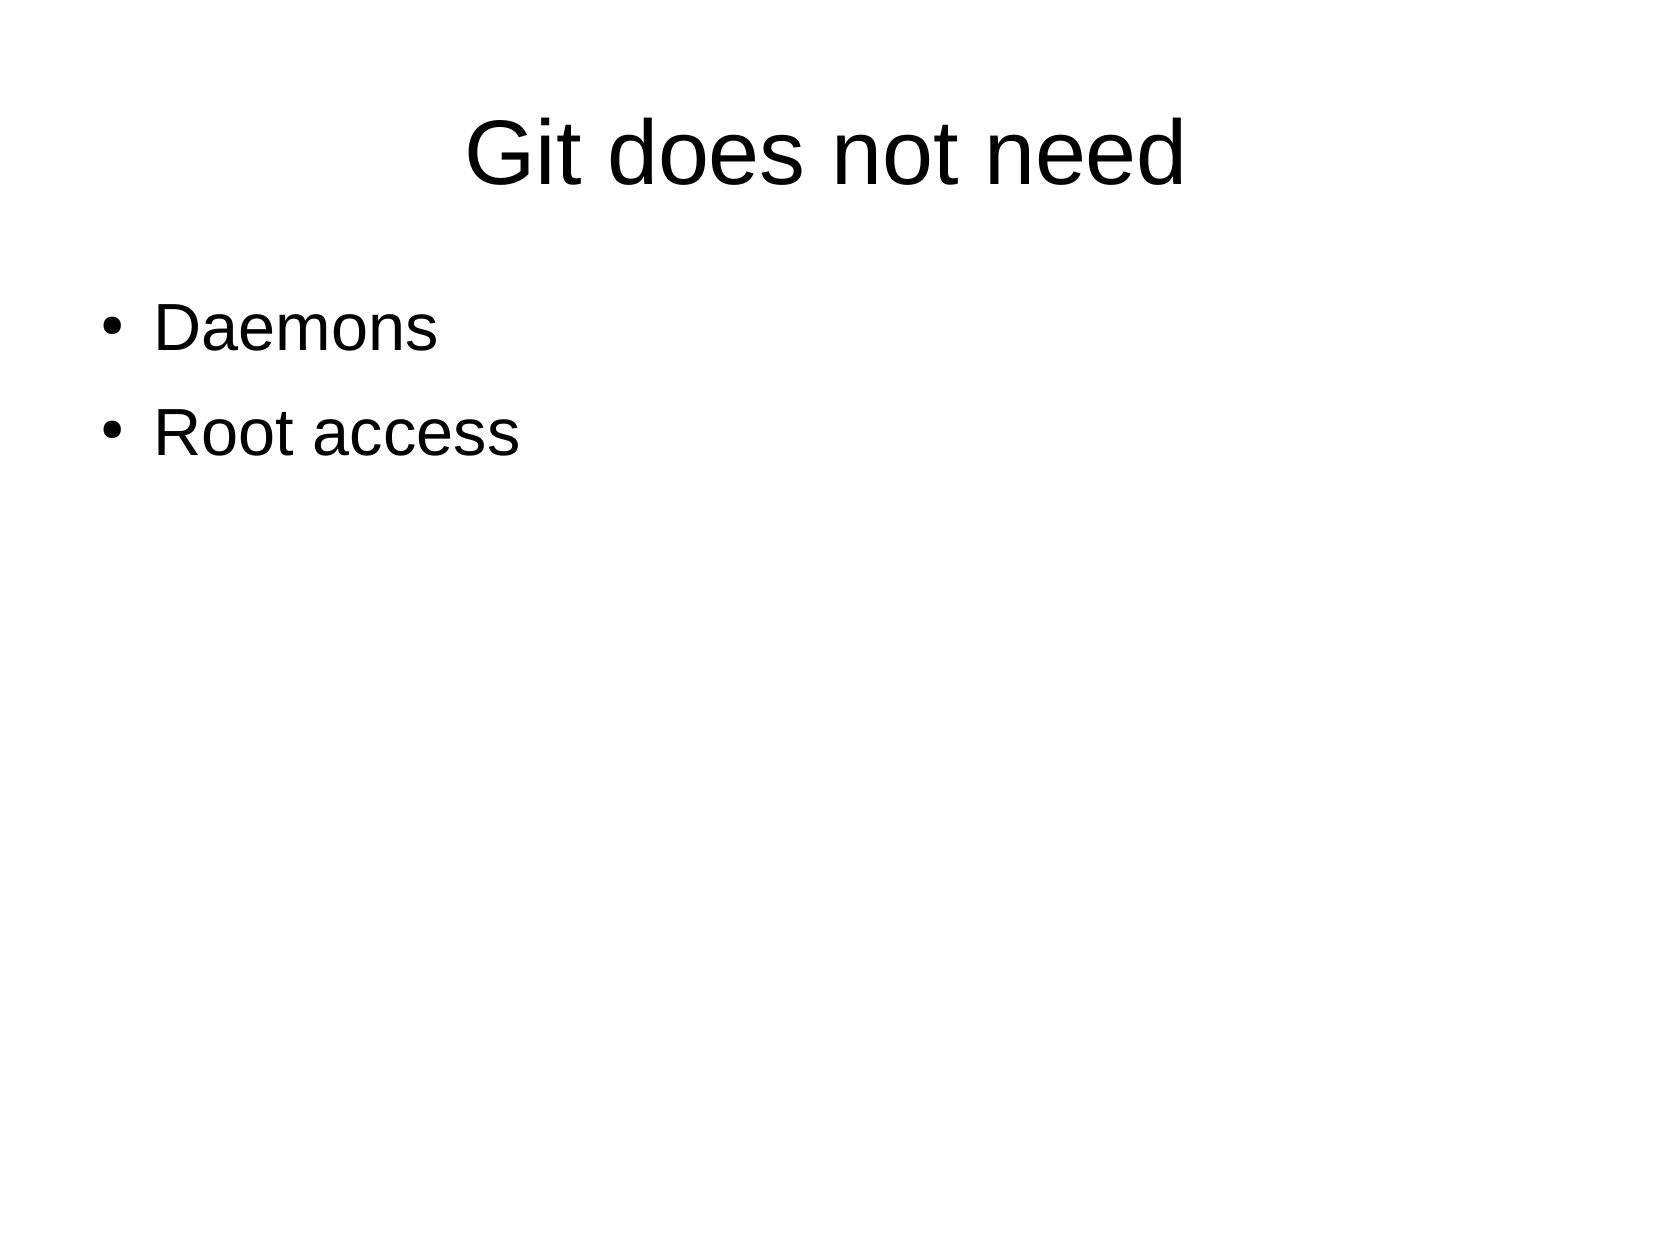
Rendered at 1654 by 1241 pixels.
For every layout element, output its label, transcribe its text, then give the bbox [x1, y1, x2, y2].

list Daemons Root access [82, 290, 1571, 1109]
title Git does not need [82, 56, 1571, 250]
